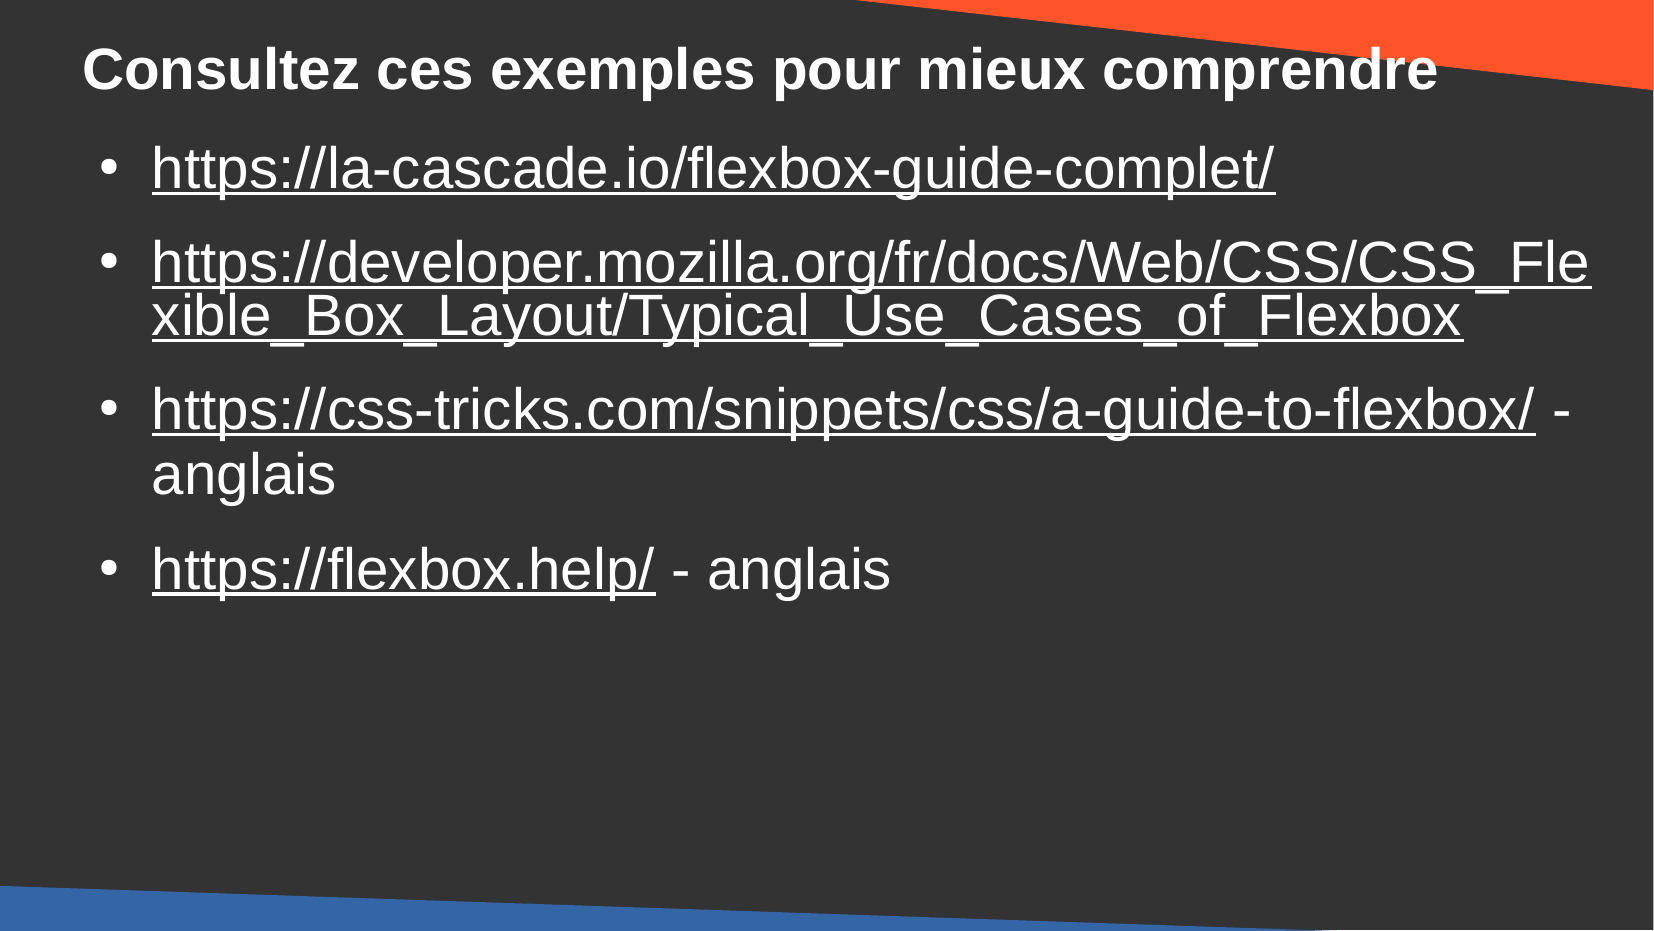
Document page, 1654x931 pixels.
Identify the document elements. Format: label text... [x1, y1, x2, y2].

text_box [855, 0, 1654, 91]
text_box [0, 885, 1337, 931]
title Consultez ces exemples pour mieux comprendre [82, 37, 1571, 114]
list https://la-cascade.io/flexbox-guide-complet/ https://developer.mozilla.org/fr/docs/Web/CSS/CSS_Flexible_Box_Layout/Typical_Use_Cases_of_Flexbox https://css-tricks.com/snippets/css/a-guide-to-flexbox/ - anglais https://flexbox.help/ - anglais [80, 135, 1620, 674]
